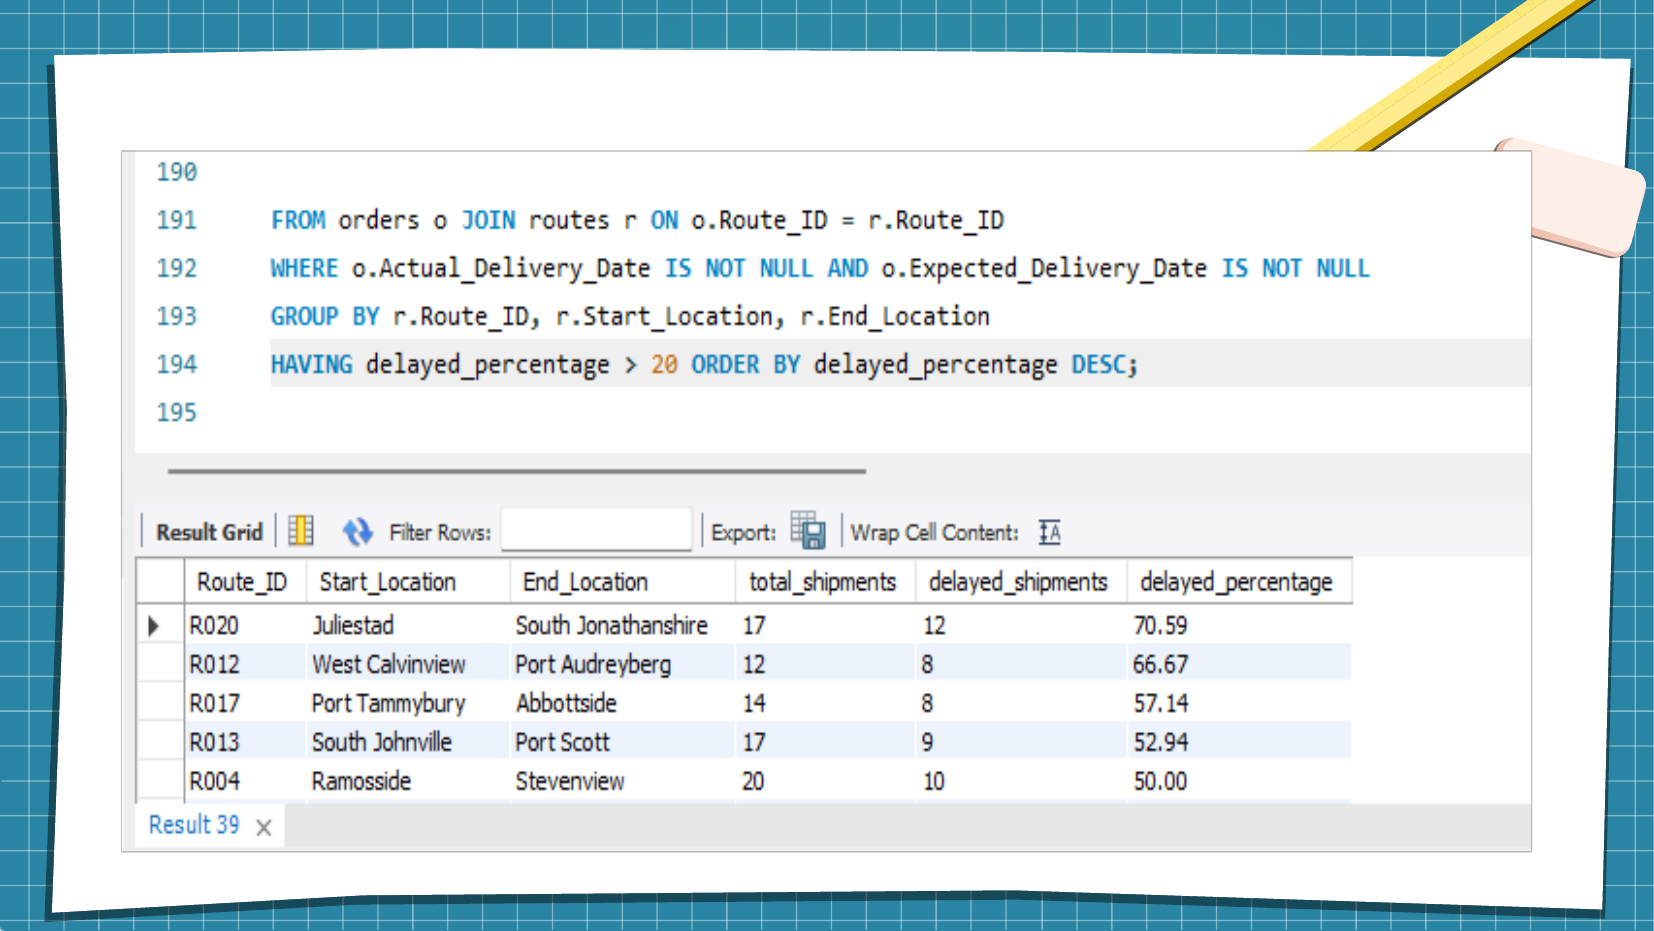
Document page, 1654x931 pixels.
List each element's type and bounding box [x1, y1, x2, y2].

picture [118, 147, 1536, 857]
